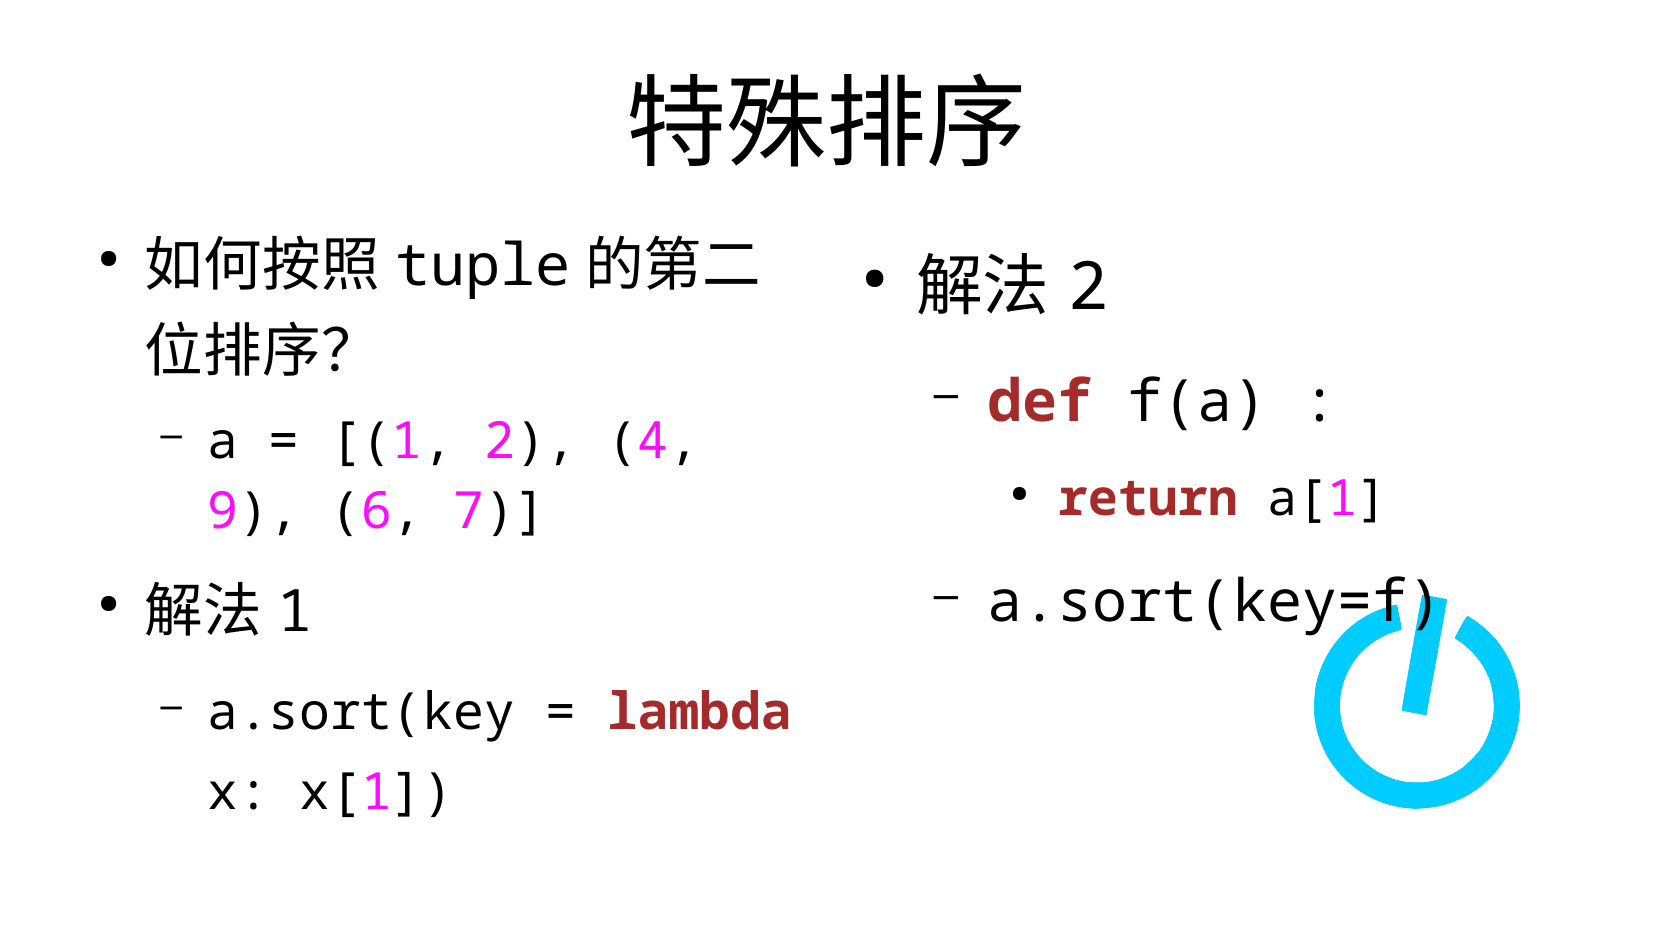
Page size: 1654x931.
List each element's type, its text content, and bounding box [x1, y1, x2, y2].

list 如何按照tuple的第二位排序？ a = [(1, 2), (4, 9), (6, 7)] 解法1 a.sort(key = lambda x: x[1]) [82, 217, 809, 827]
title 特殊排序 [82, 37, 1571, 193]
list 解法2 def f(a) : return a[1] a.sort(key=f) [845, 217, 1572, 756]
